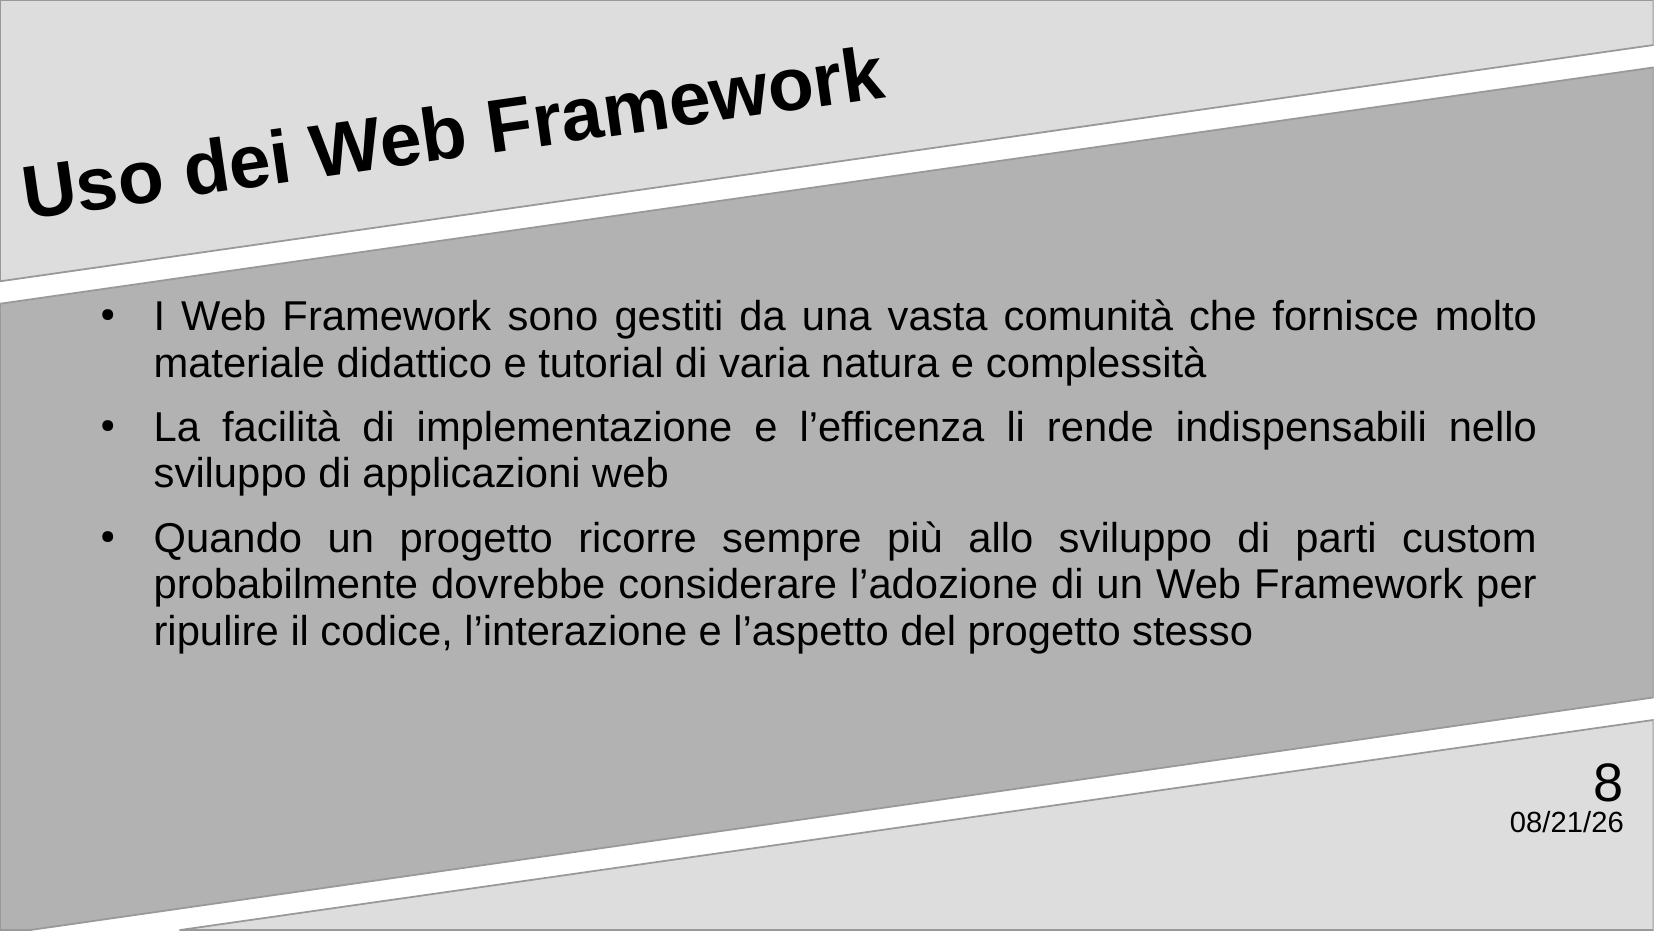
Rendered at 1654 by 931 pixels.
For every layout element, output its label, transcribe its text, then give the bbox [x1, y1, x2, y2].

title Uso dei Web Framework [11, 0, 1496, 272]
list I Web Framework sono gestiti da una vasta comunità che fornisce molto materiale didattico e tutorial di varia natura e complessità La facilità di implementazione e l’efficenza li rende indispensabili nello sviluppo di applicazioni web Quando un progetto ricorre sempre più allo sviluppo di parti custom probabilmente dovrebbe considerare l’adozione di un Web Framework per ripulire il codice, l’interazione e l’aspetto del progetto stesso [82, 292, 1538, 833]
